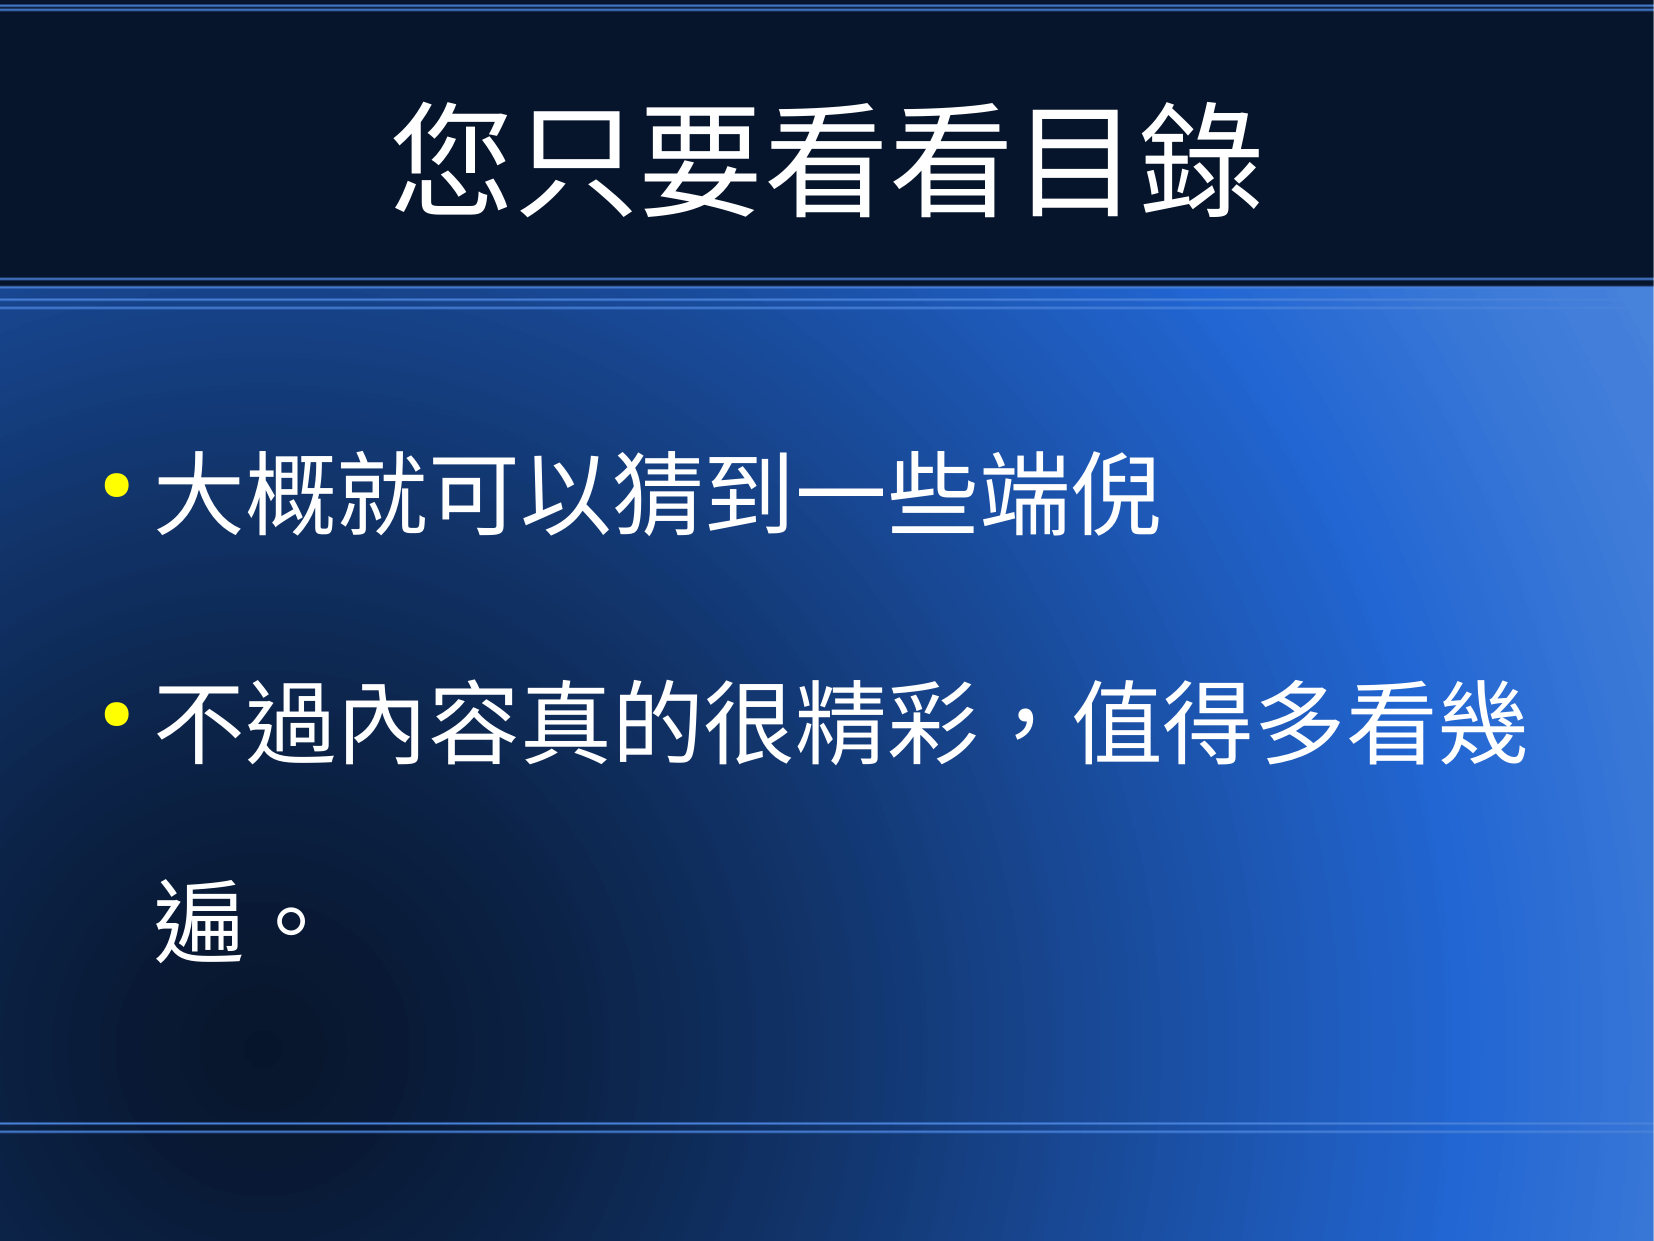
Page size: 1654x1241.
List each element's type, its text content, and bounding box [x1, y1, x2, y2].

title 您只要看看目錄 [82, 49, 1571, 257]
list 大概就可以猜到一些端倪 不過內容真的很精彩，值得多看幾遍。 [82, 355, 1571, 1241]
picture [0, 0, 1654, 1241]
